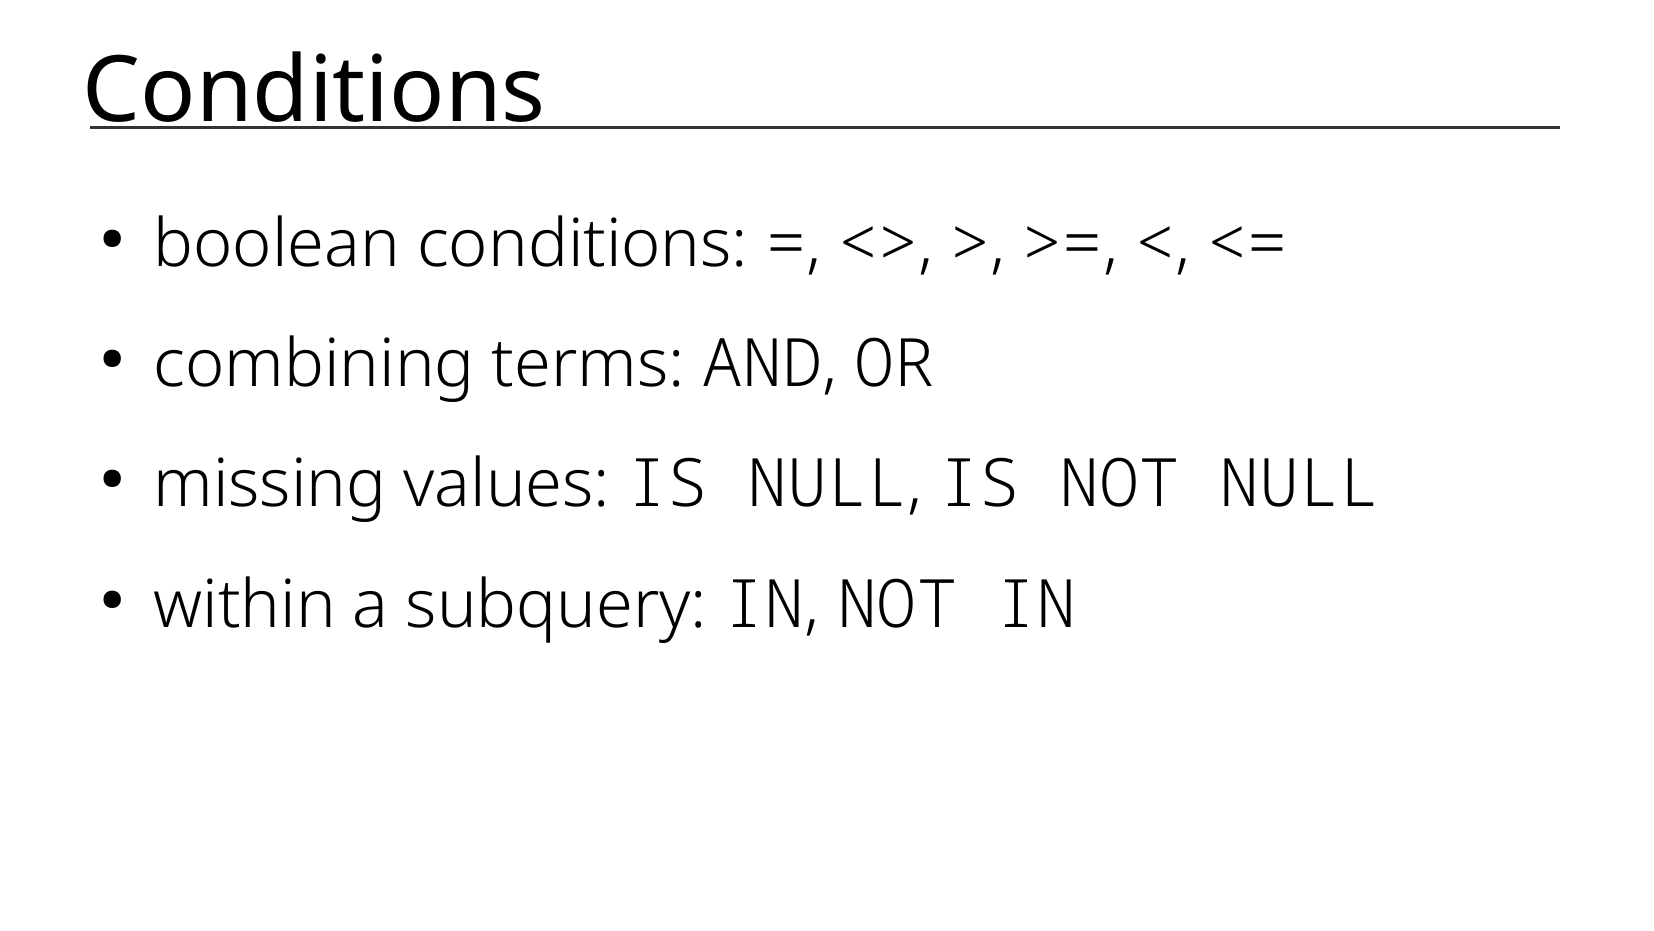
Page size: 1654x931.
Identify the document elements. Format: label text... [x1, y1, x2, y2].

title Conditions [82, 32, 1571, 140]
list boolean conditions: =, <>, >, >=, <, <= combining terms: AND, OR missing values: IS NULL, IS NOT NULL within a subquery: IN, NOT IN [82, 195, 1571, 811]
